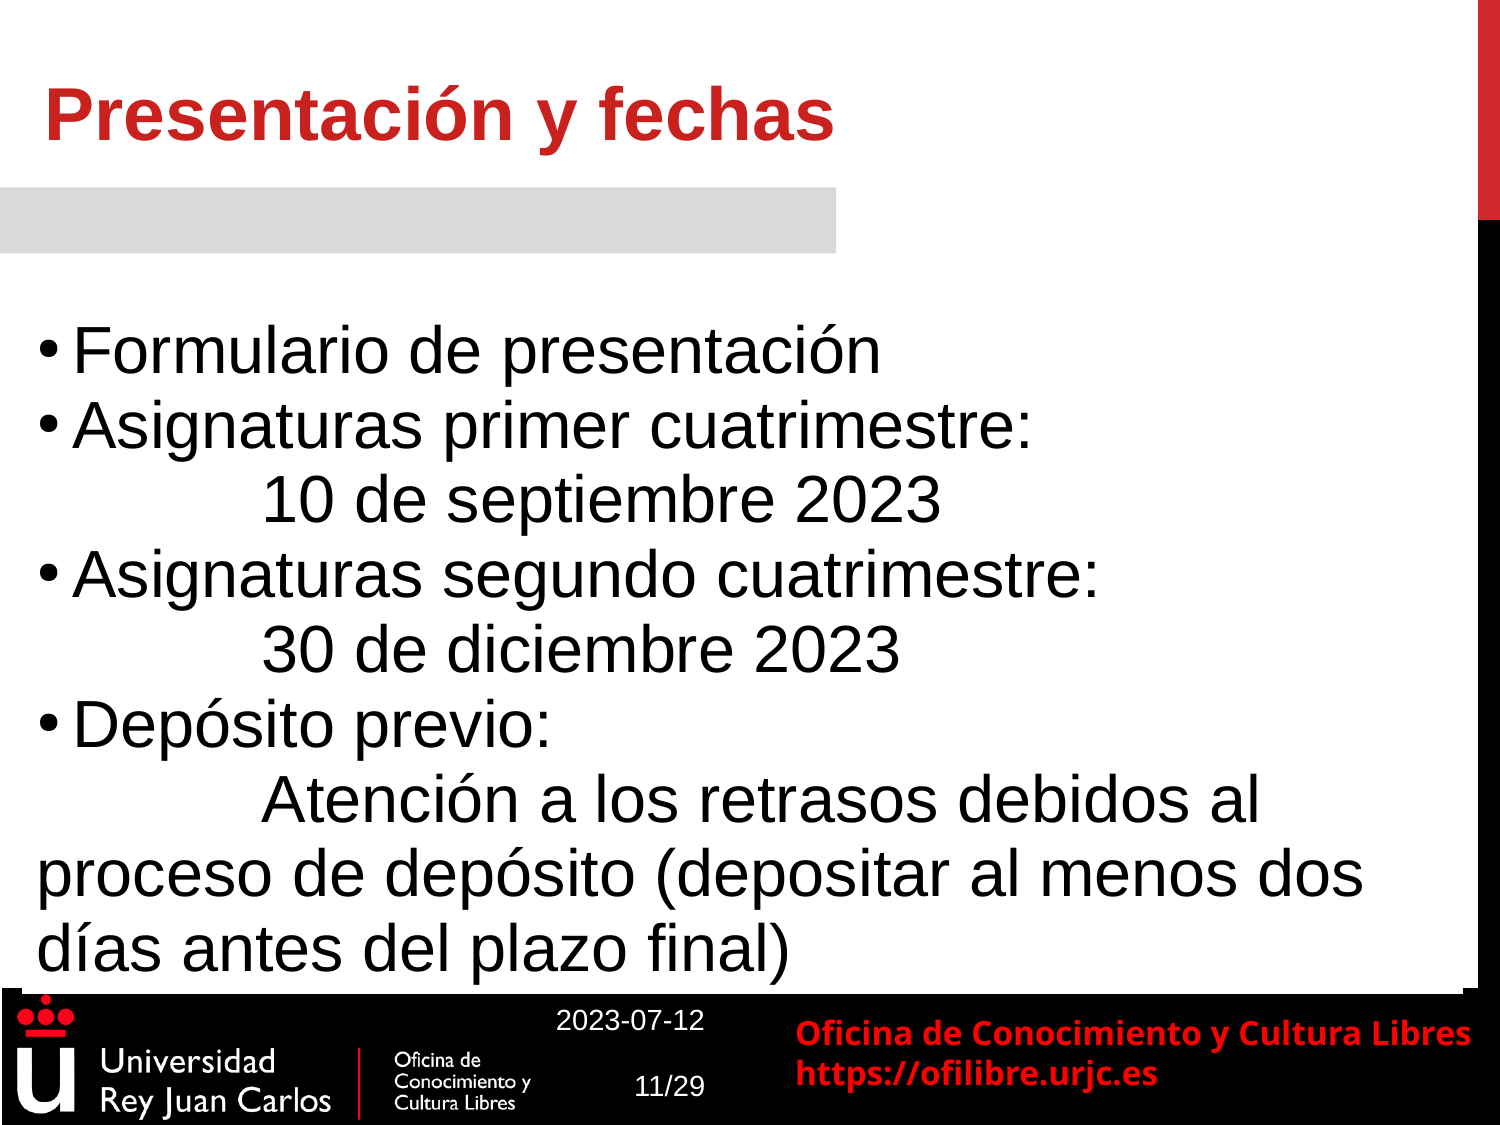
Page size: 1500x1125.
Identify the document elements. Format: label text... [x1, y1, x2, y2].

title [75, 7, 1425, 196]
text_box Presentación y fechas [30, 64, 1306, 248]
text_box Formulario de presentación Asignaturas primer cuatrimestre: 10 de septiembre 2023 Asignaturas segundo cuatrimestre: 30 de diciembre 2023 Depósito previo: Atención a los retrasos debidos al proceso de depósito (depositar al menos dos días antes del plazo final) [22, 305, 1463, 994]
picture [17, 994, 531, 1120]
